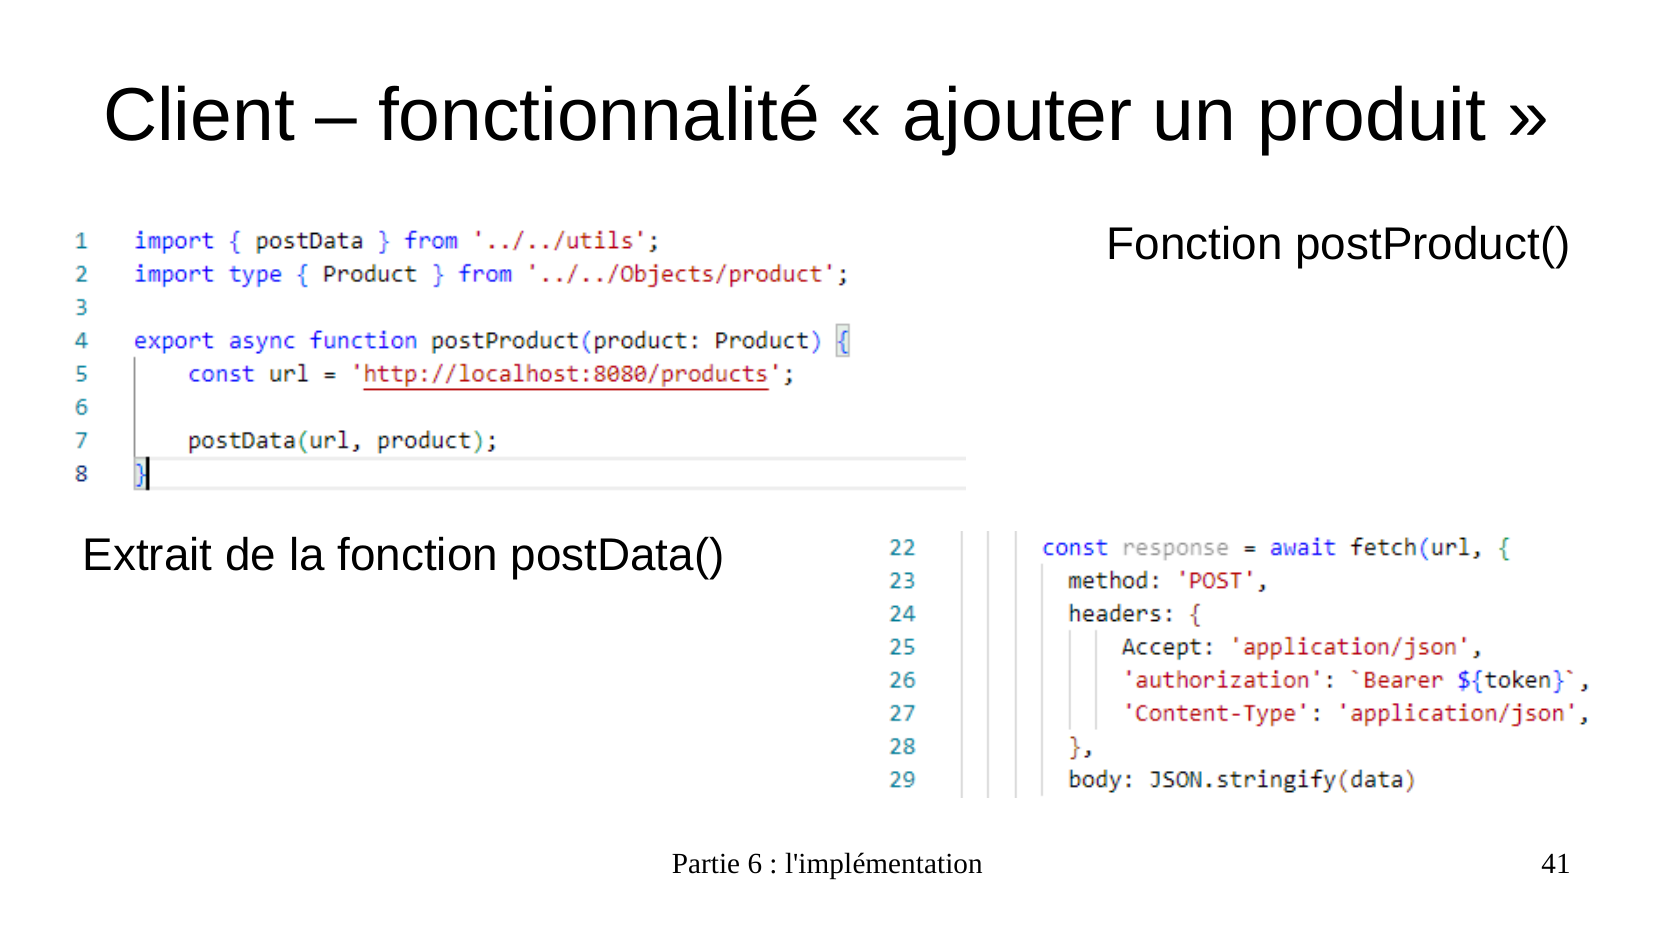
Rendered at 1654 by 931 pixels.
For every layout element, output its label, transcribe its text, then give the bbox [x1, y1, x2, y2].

title Client – fonctionnalité « ajouter un produit » [82, 37, 1571, 193]
picture [41, 219, 966, 508]
picture [862, 531, 1627, 798]
list Extrait de la fonction postData() [82, 528, 1571, 787]
list Fonction postProduct() [82, 217, 1571, 475]
